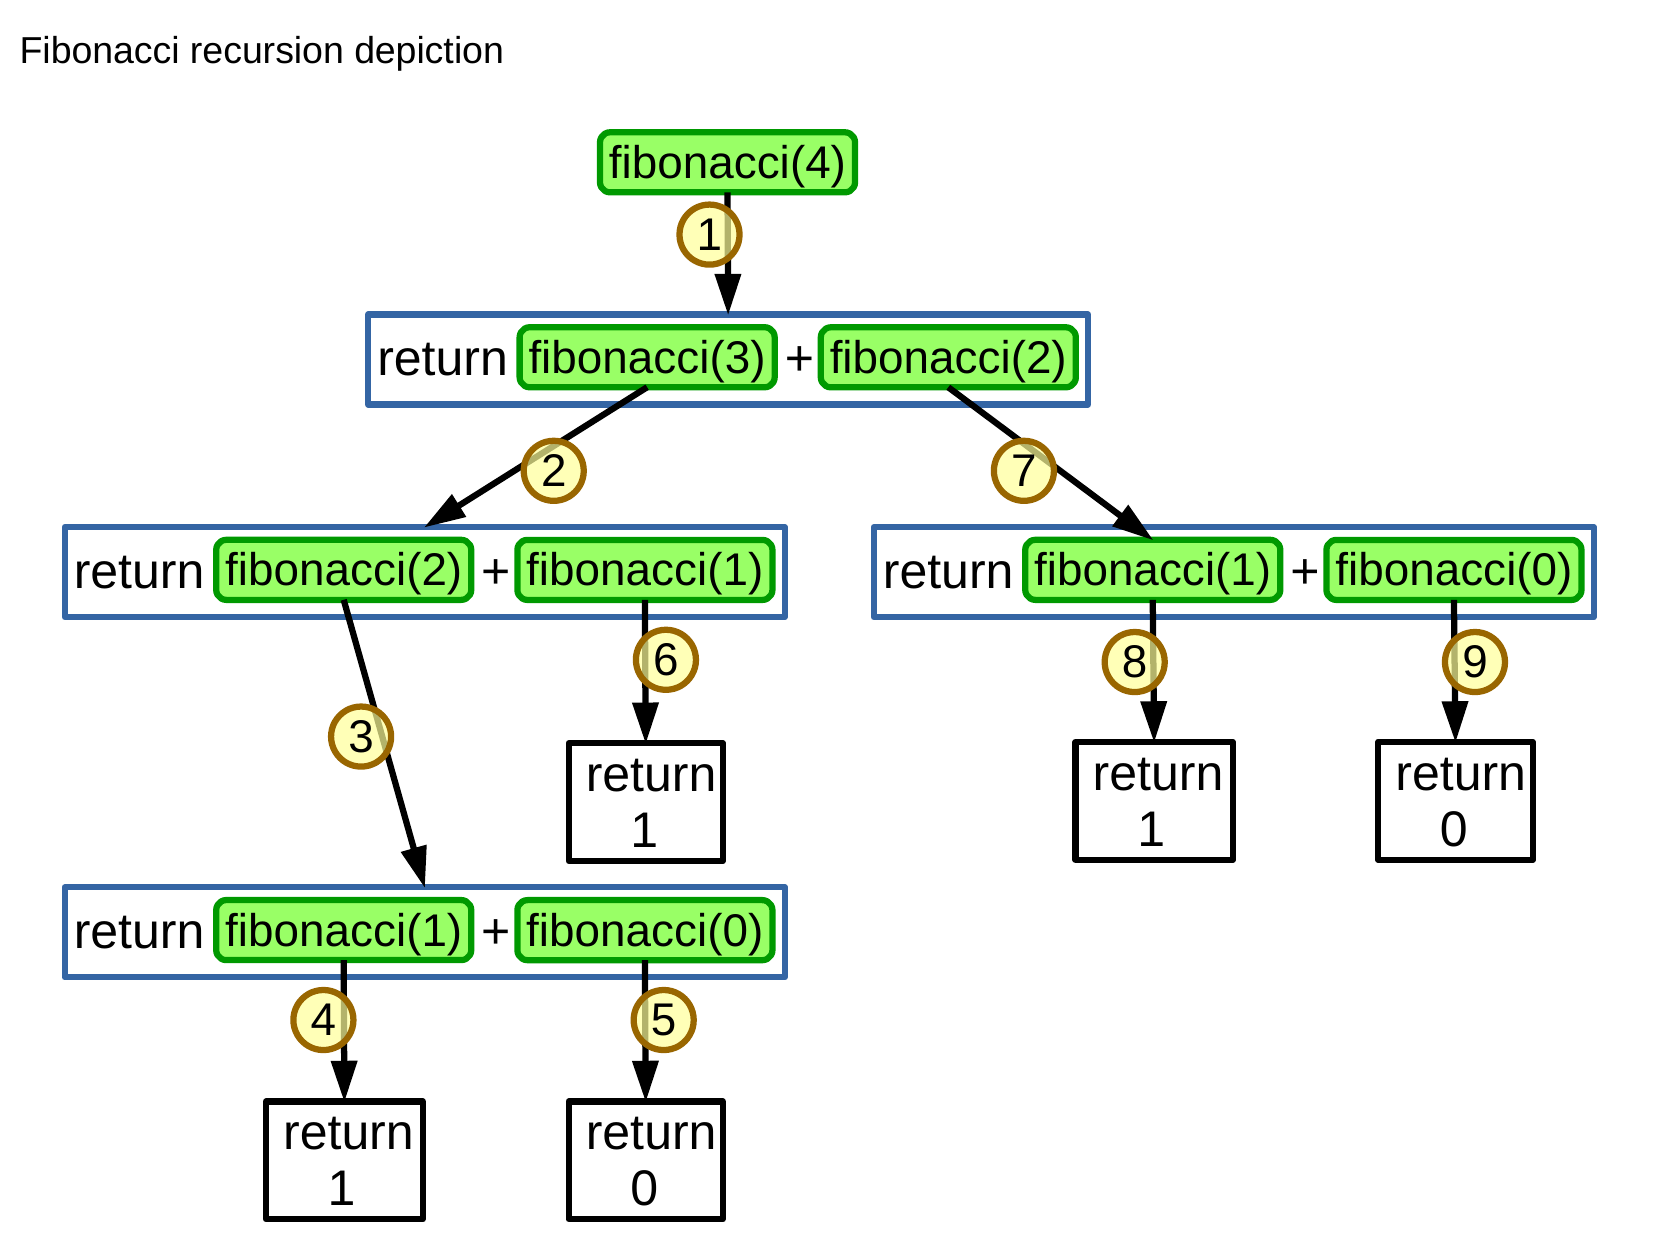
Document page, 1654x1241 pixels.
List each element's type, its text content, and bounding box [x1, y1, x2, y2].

text_box 8 [1104, 632, 1165, 693]
text_box return [73, 543, 205, 599]
text_box 6 [635, 629, 696, 690]
text_box return 0 [568, 1101, 723, 1220]
text_box return [377, 330, 509, 387]
text_box 3 [331, 706, 392, 767]
text_box return 1 [1075, 741, 1233, 860]
text_box fibonacci(0) [1326, 539, 1582, 600]
text_box fibonacci(3) [519, 327, 775, 388]
text_box return 1 [266, 1101, 423, 1220]
text_box return [882, 543, 1014, 599]
text_box + [481, 903, 511, 960]
text_box 1 [679, 204, 740, 265]
text_box fibonacci(2) [216, 539, 472, 600]
text_box fibonacci(1) [517, 539, 773, 600]
text_box 2 [523, 440, 584, 501]
text_box fibonacci(2) [820, 327, 1076, 388]
text_box return [73, 903, 205, 960]
text_box 4 [293, 990, 354, 1051]
text_box 7 [993, 440, 1054, 501]
text_box fibonacci(0) [517, 900, 773, 961]
text_box Fibonacci recursion depiction [19, 30, 871, 73]
text_box + [1290, 543, 1320, 599]
text_box fibonacci(1) [1025, 539, 1281, 600]
text_box fibonacci(1) [216, 900, 472, 961]
text_box + [784, 330, 815, 387]
text_box return 0 [1378, 741, 1533, 860]
text_box fibonacci(4) [600, 132, 856, 193]
text_box 5 [633, 990, 694, 1051]
text_box 9 [1444, 632, 1506, 693]
text_box return 1 [568, 743, 723, 862]
text_box + [481, 543, 511, 599]
